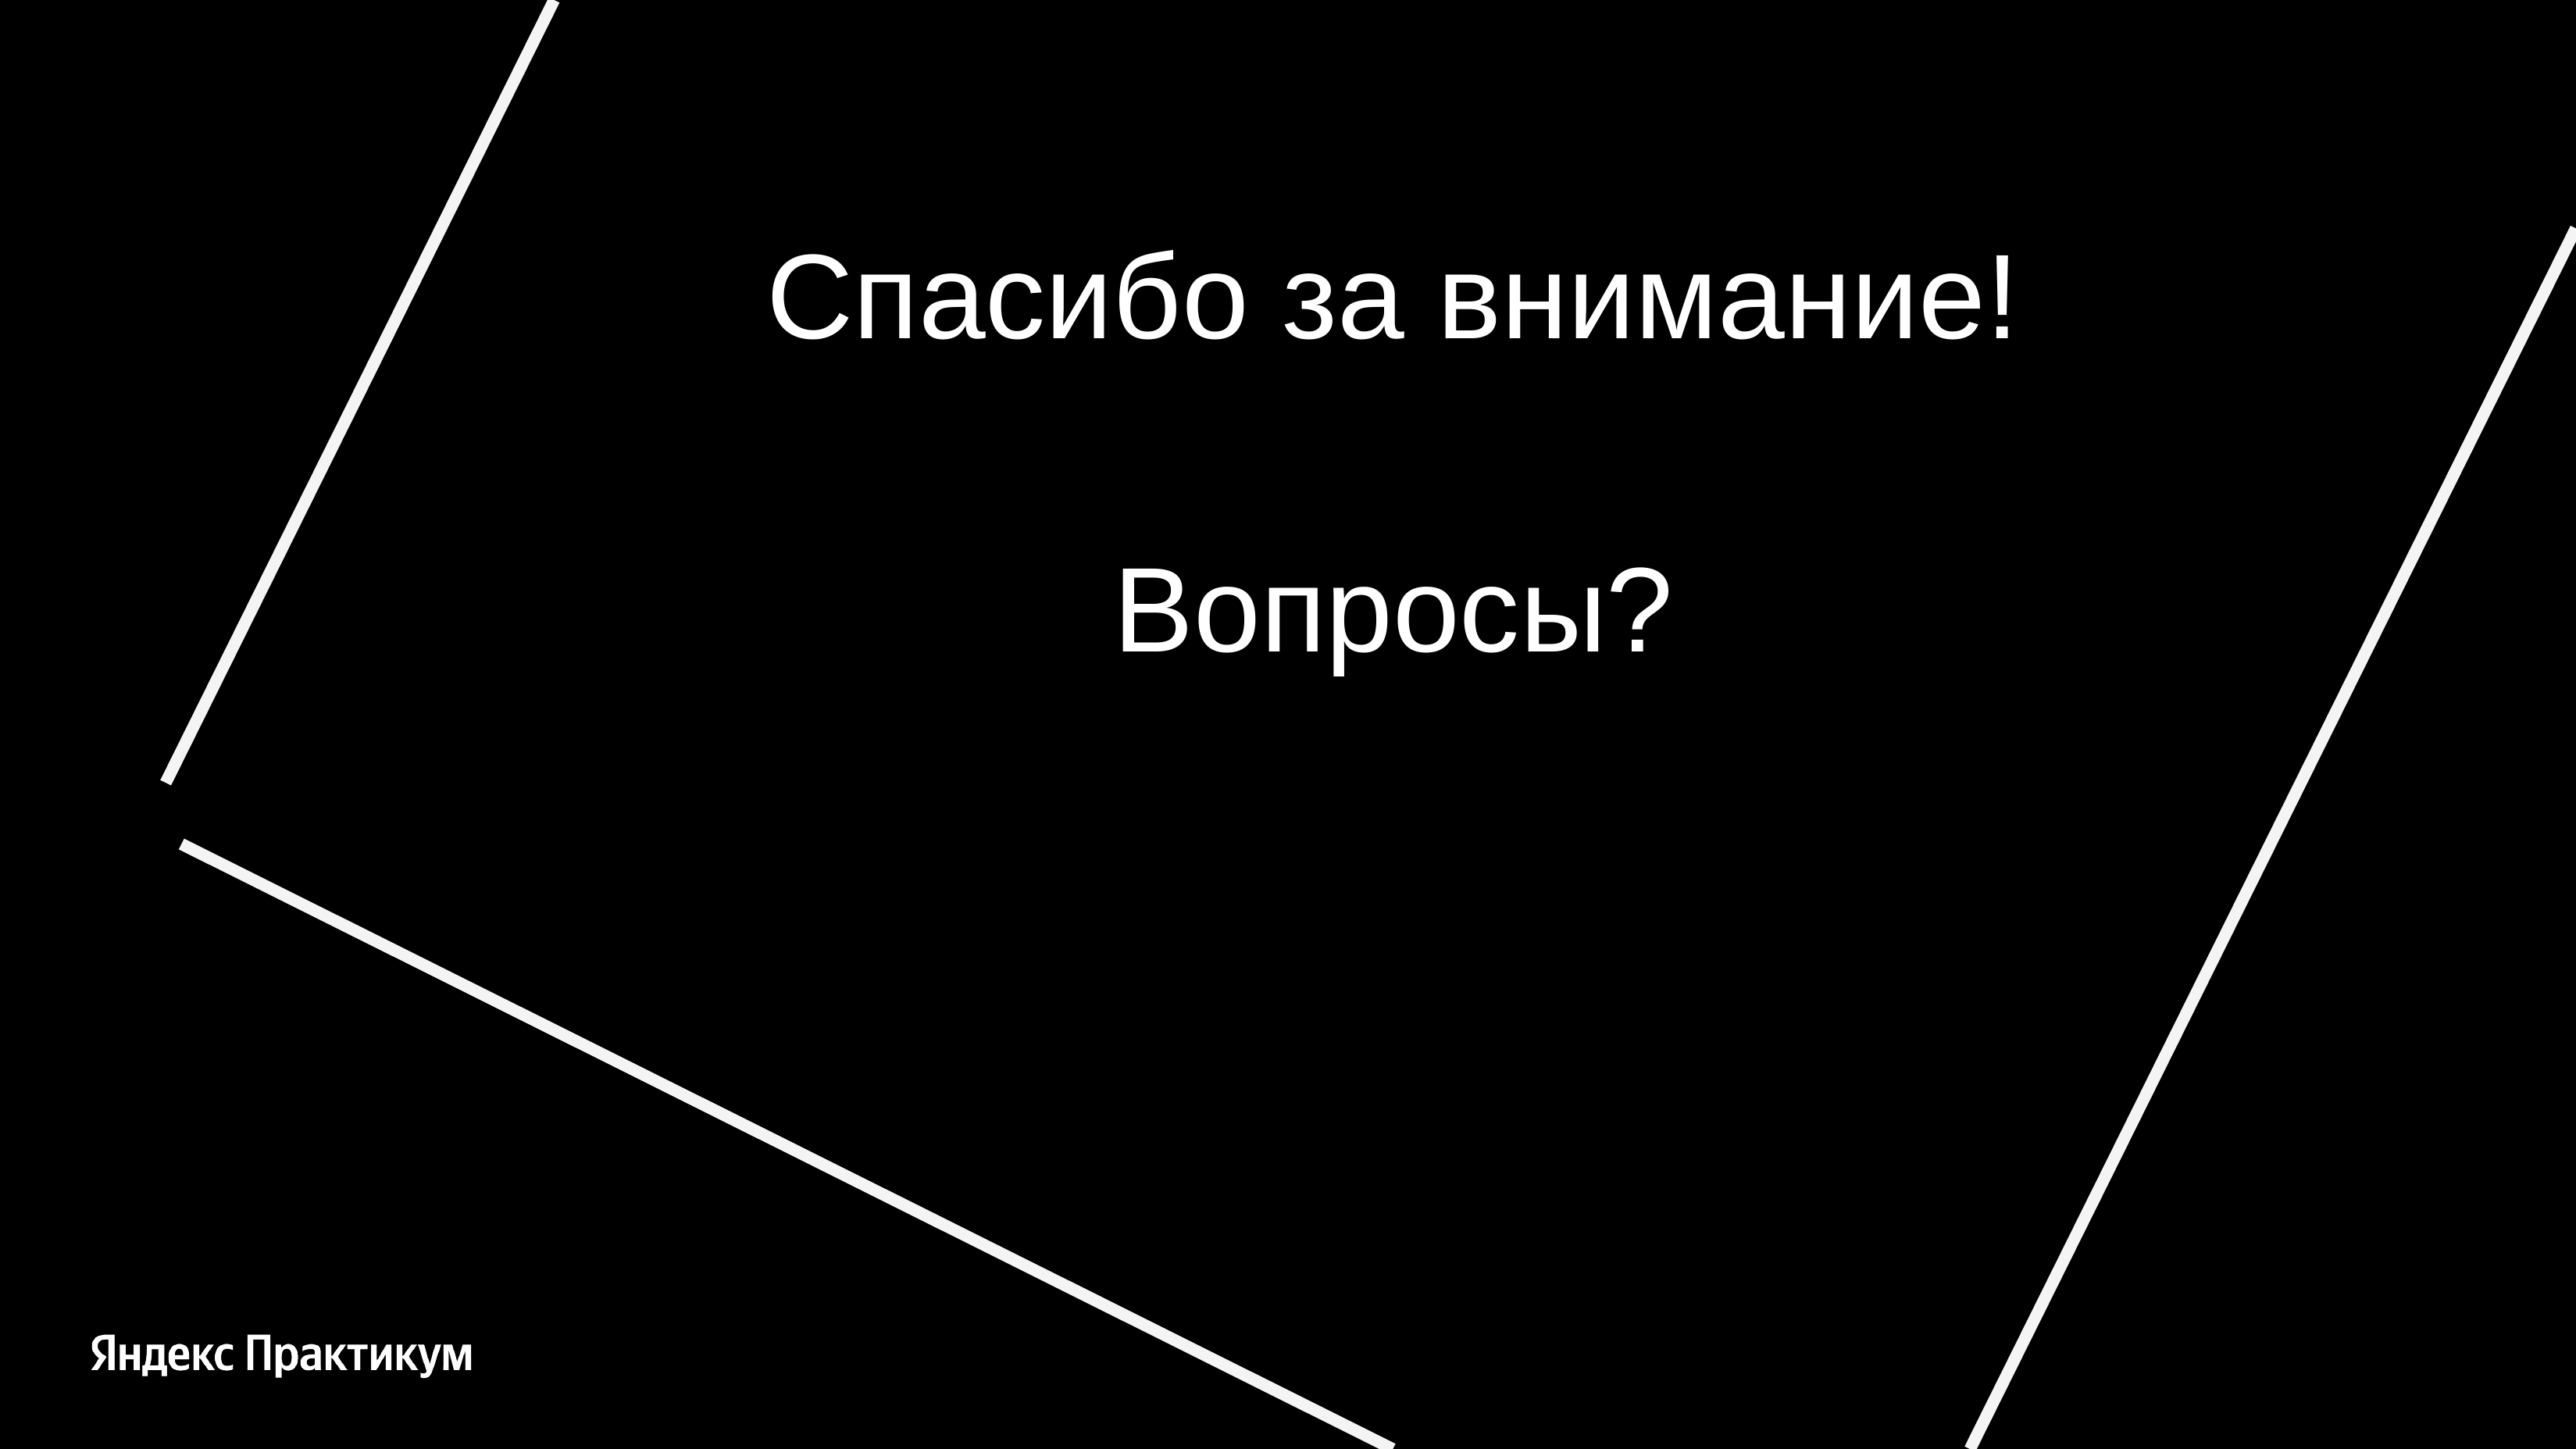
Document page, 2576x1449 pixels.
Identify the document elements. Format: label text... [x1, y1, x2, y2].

title Спасибо за внимание! [737, 218, 2050, 367]
picture [88, 1326, 474, 1380]
title Вопросы? [737, 531, 2050, 680]
